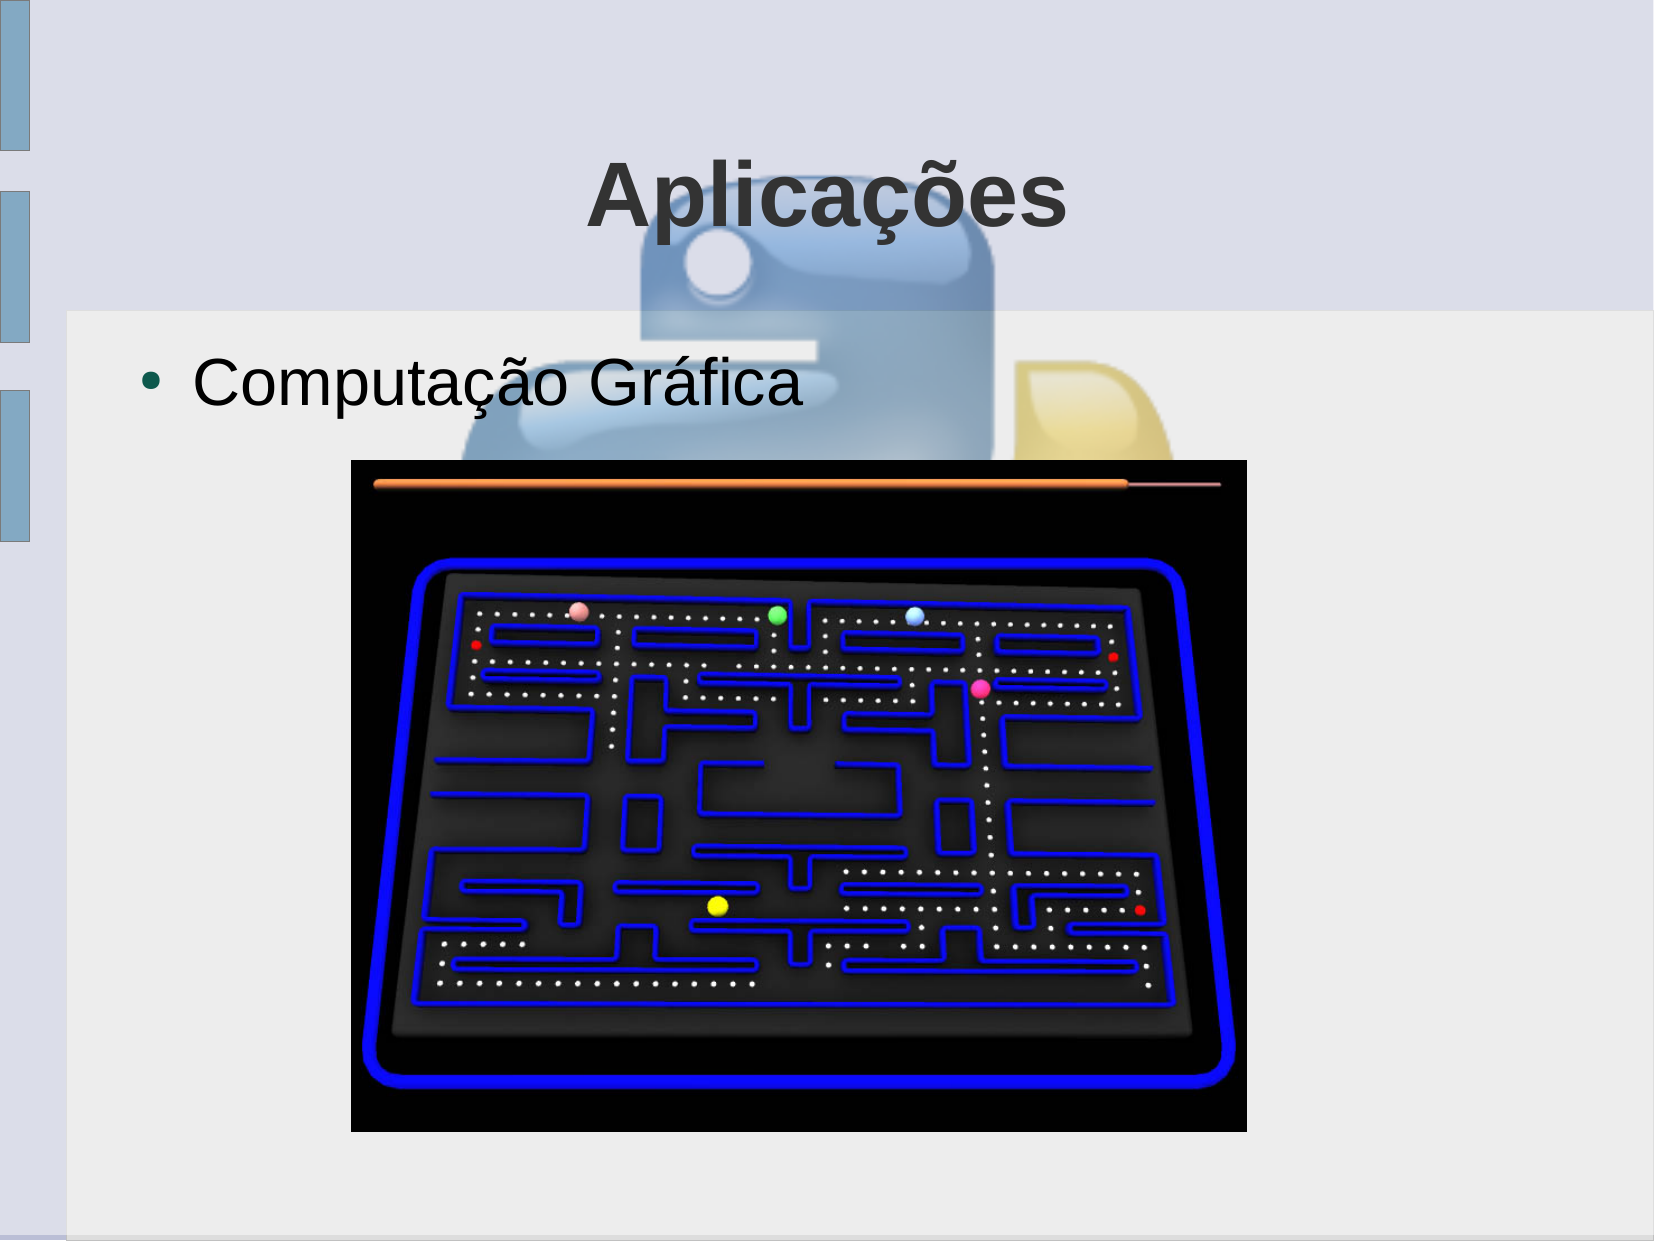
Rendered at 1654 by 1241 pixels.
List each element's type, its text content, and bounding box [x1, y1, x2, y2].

list Computação Gráfica [121, 344, 1534, 1127]
picture [0, 0, 1654, 1235]
title Aplicações [121, 91, 1534, 299]
